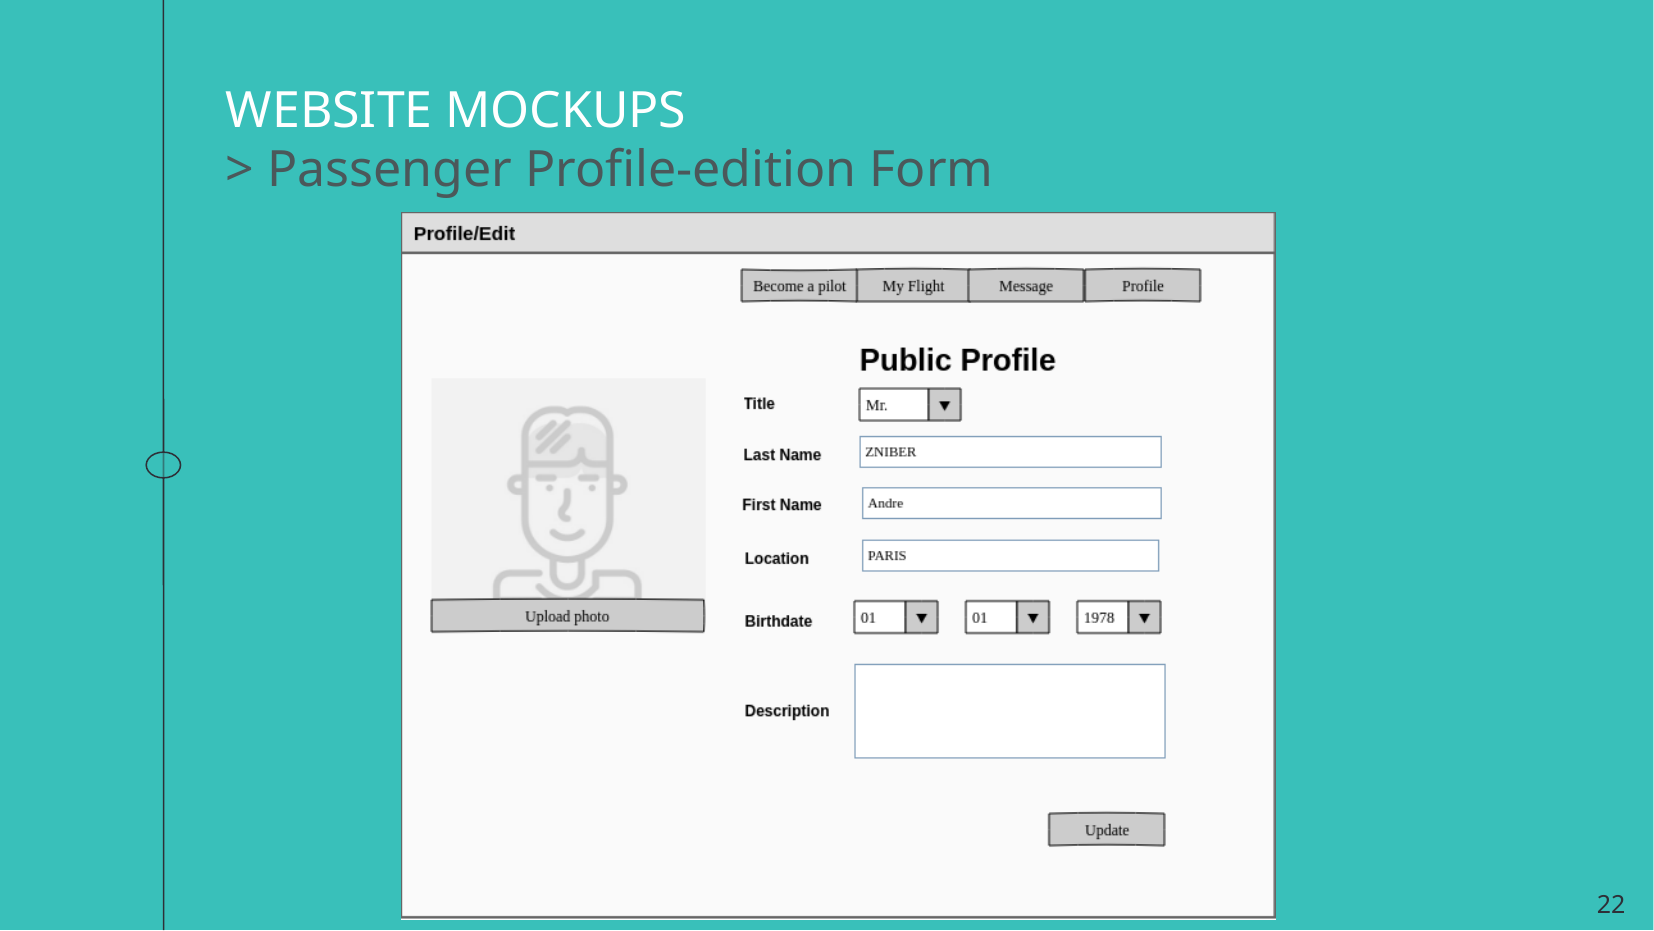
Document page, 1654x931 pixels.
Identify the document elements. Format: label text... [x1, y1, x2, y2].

slide_number <numéro> [1541, 873, 1641, 931]
title > Passenger Profile-edition Form [210, 153, 1451, 212]
picture [401, 212, 1276, 920]
title WEBSITE MOCKUPS [210, 90, 1451, 153]
